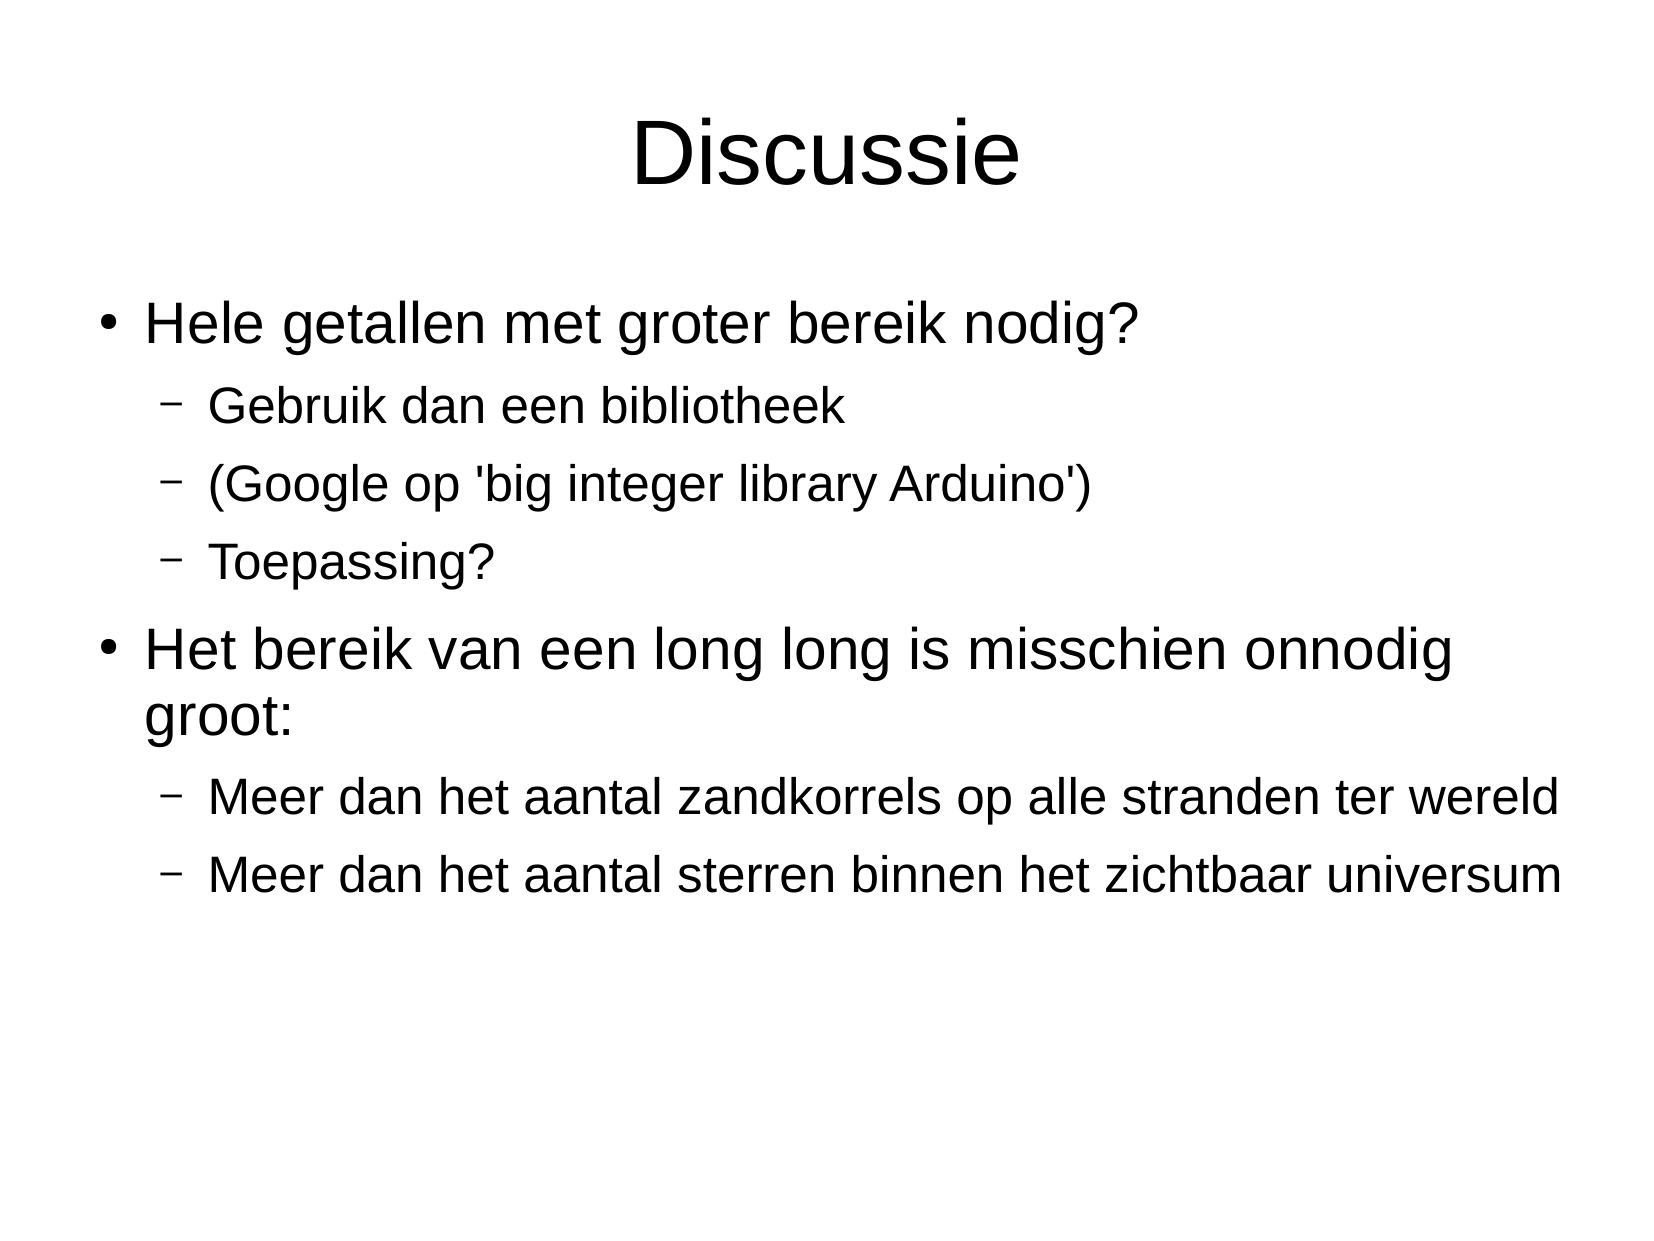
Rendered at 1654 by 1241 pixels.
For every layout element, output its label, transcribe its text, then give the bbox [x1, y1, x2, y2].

title Discussie [82, 49, 1571, 257]
list Hele getallen met groter bereik nodig? Gebruik dan een bibliotheek (Google op 'big integer library Arduino') Toepassing? Het bereik van een long long is misschien onnodig groot: Meer dan het aantal zandkorrels op alle stranden ter wereld Meer dan het aantal sterren binnen het zichtbaar universum [82, 290, 1571, 1010]
